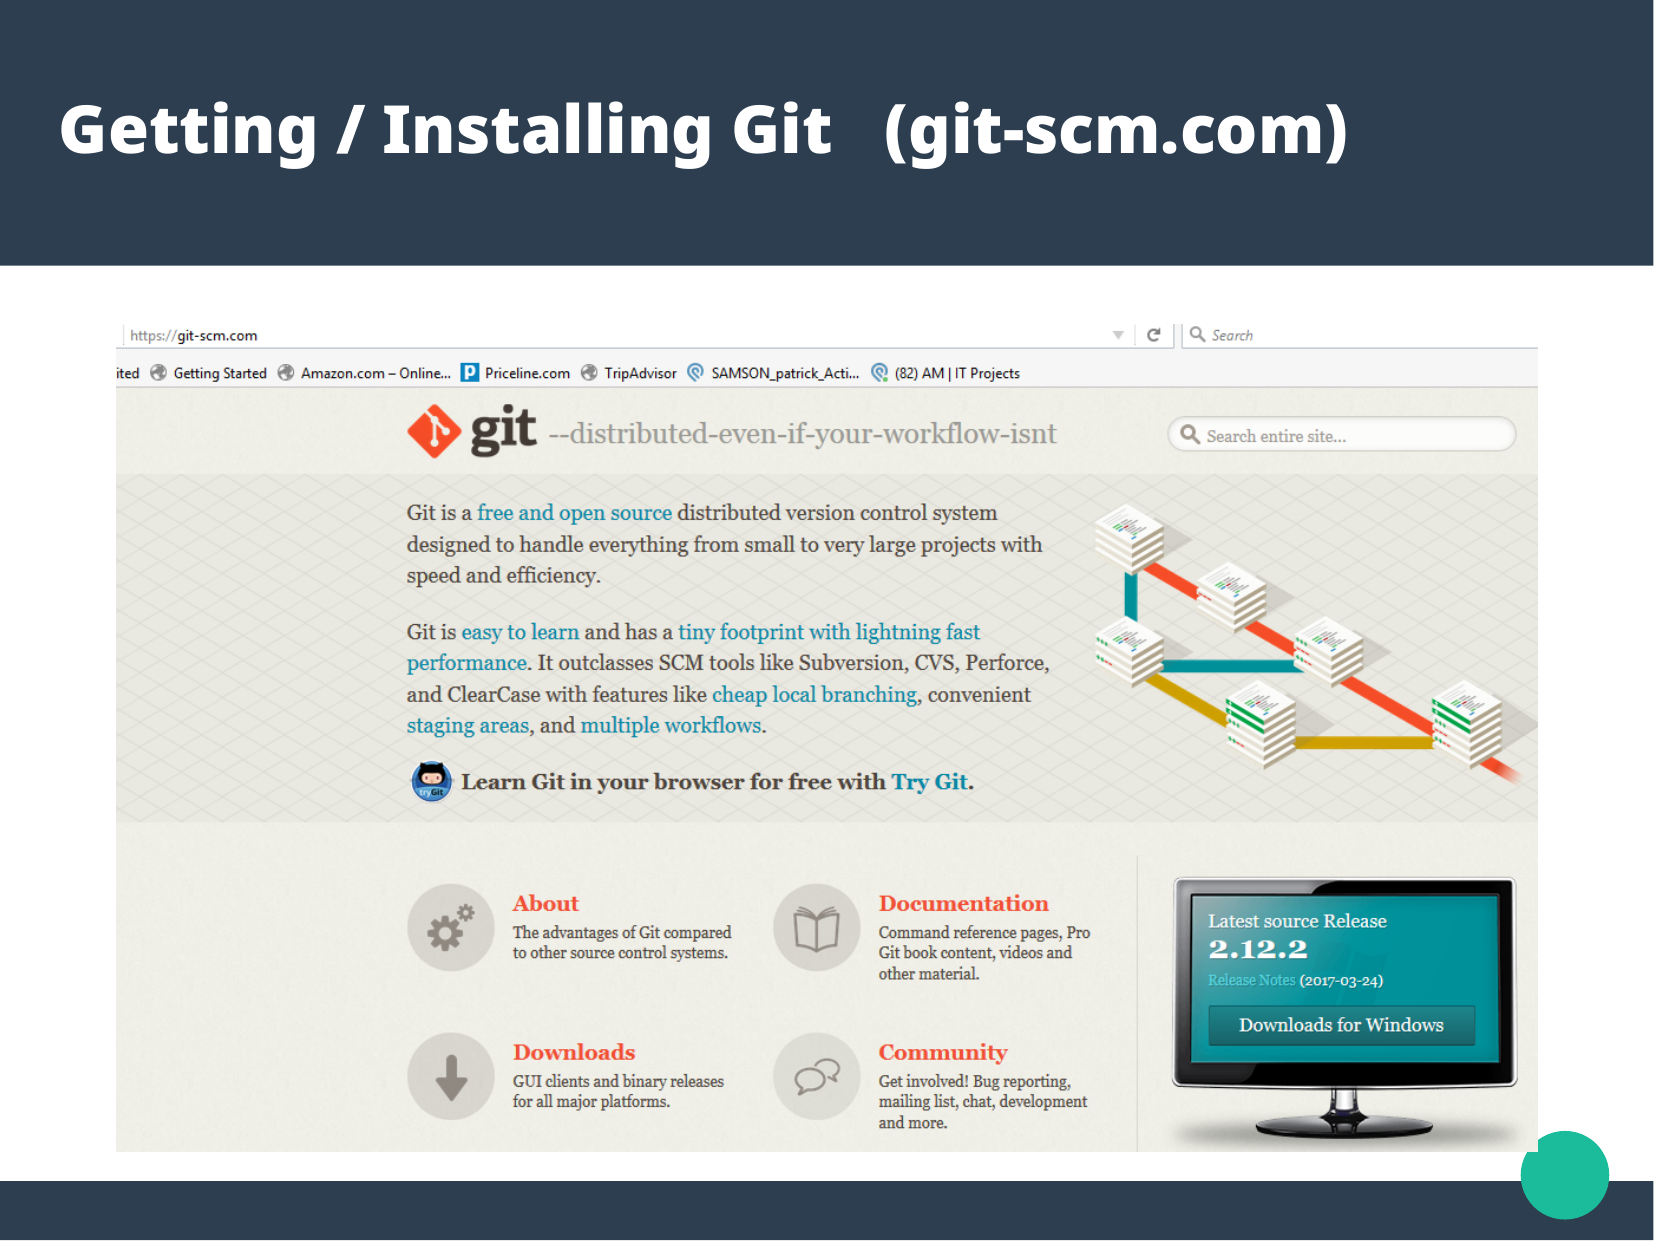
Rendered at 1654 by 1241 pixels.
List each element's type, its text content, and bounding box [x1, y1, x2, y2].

picture [116, 324, 1538, 1152]
title Getting / Installing Git (git-scm.com) [59, 49, 1595, 207]
